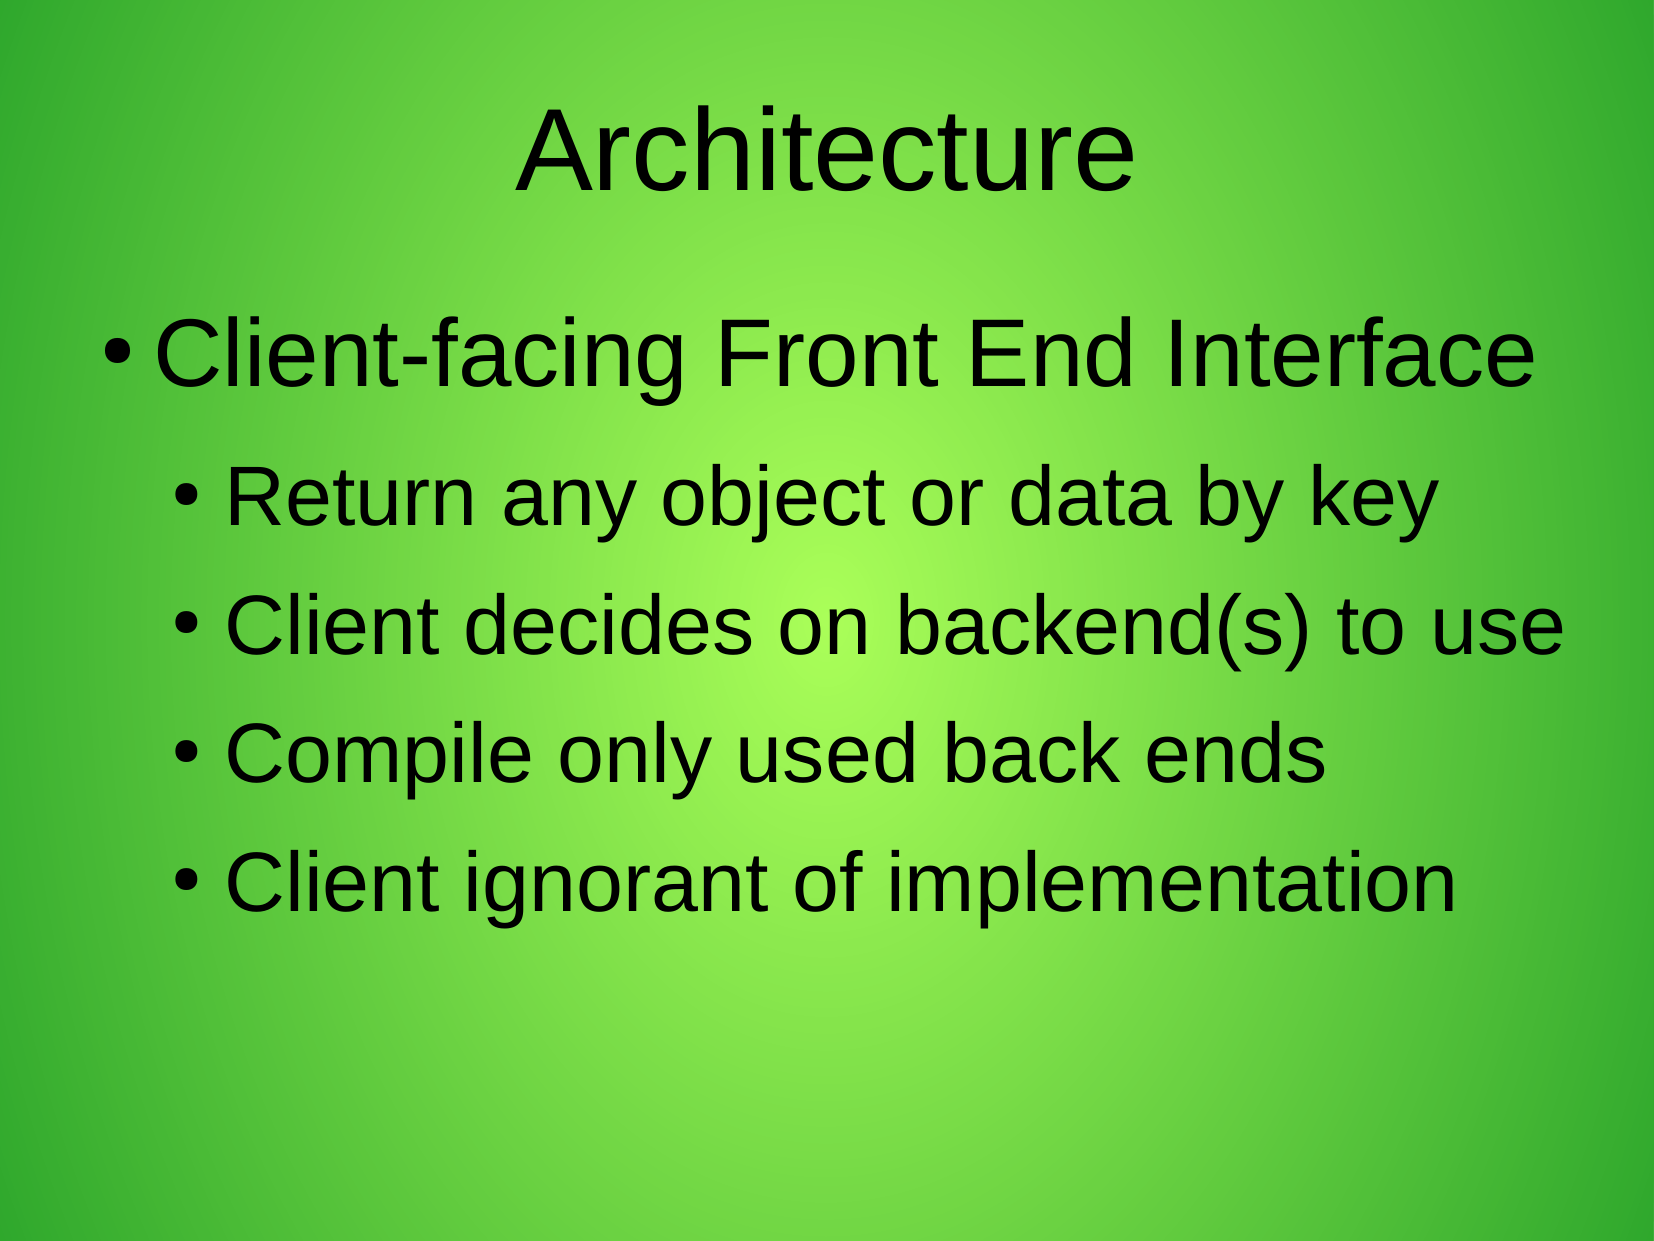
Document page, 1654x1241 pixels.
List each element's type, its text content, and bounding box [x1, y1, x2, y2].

list Client-facing Front End Interface Return any object or data by key Client decides on backend(s) to use Compile only used back ends Client ignorant of implementation [82, 299, 1571, 1019]
title Architecture [82, 47, 1571, 252]
